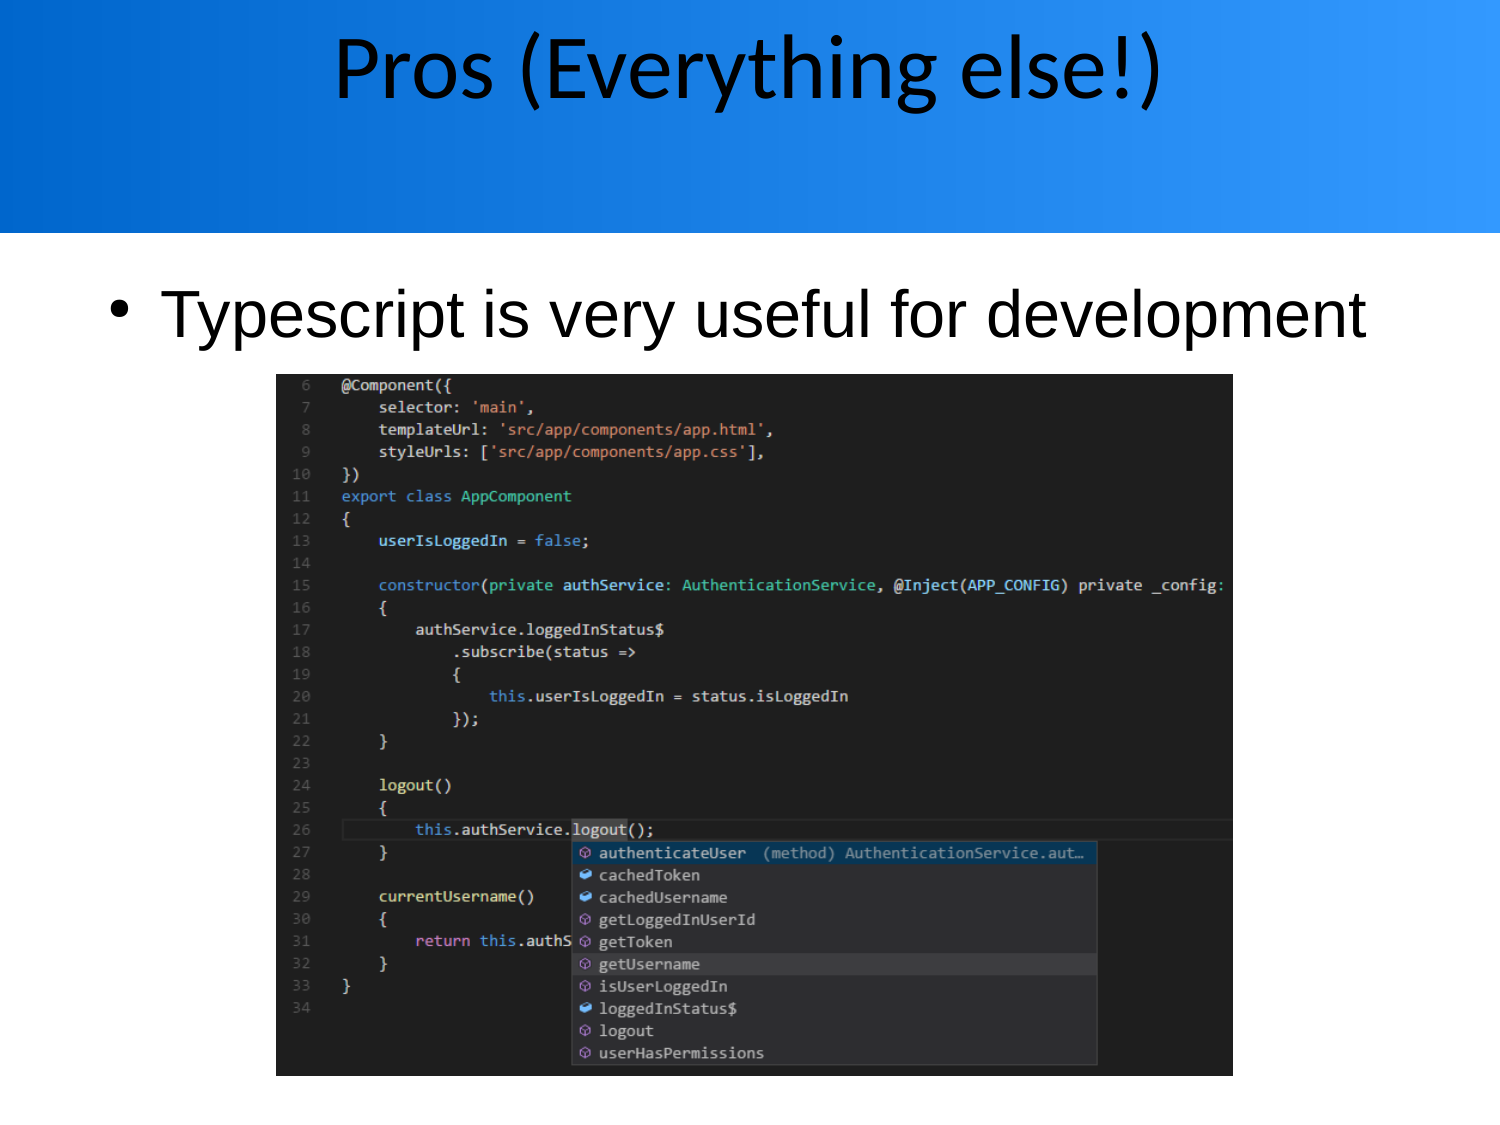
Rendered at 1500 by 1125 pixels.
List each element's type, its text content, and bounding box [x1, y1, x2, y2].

list Typescript is very useful for development [75, 263, 1425, 618]
picture [276, 374, 1233, 1076]
title Pros (Everything else!) [0, 0, 1500, 233]
